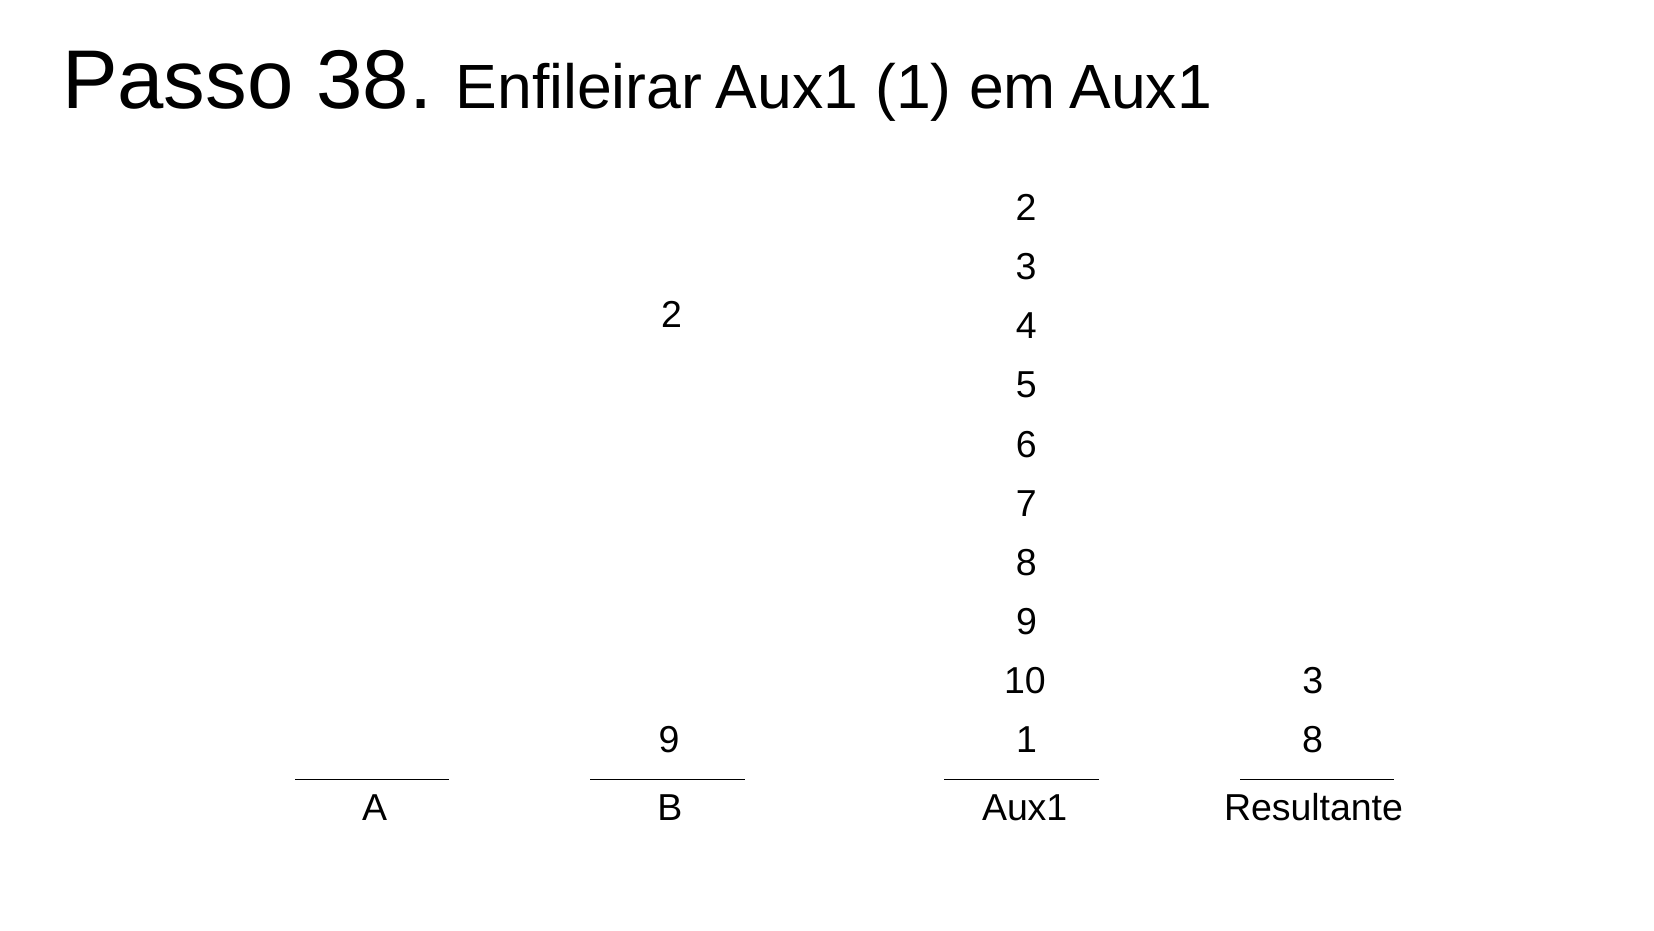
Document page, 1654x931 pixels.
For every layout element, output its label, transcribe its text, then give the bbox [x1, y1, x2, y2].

text_box 2 [646, 285, 697, 343]
text_box 3 [1287, 651, 1338, 709]
text_box 8 [1001, 533, 1052, 591]
text_box 5 [1001, 356, 1052, 414]
text_box Passo 38. Enfileirar Aux1 (1) em Aux1 [47, 25, 1607, 274]
text_box 3 [1000, 238, 1052, 296]
text_box B [642, 780, 698, 837]
text_box 7 [1001, 474, 1052, 532]
text_box 10 [989, 651, 1061, 709]
text_box 1 [1001, 710, 1052, 768]
text_box 9 [1001, 592, 1052, 650]
text_box 2 [1000, 179, 1052, 237]
text_box Resultante [1209, 779, 1418, 837]
text_box 6 [1001, 415, 1052, 473]
text_box 8 [1287, 710, 1338, 768]
text_box 4 [1000, 297, 1052, 355]
text_box A [347, 779, 508, 837]
text_box Aux1 [967, 780, 1083, 837]
text_box 9 [643, 710, 695, 768]
